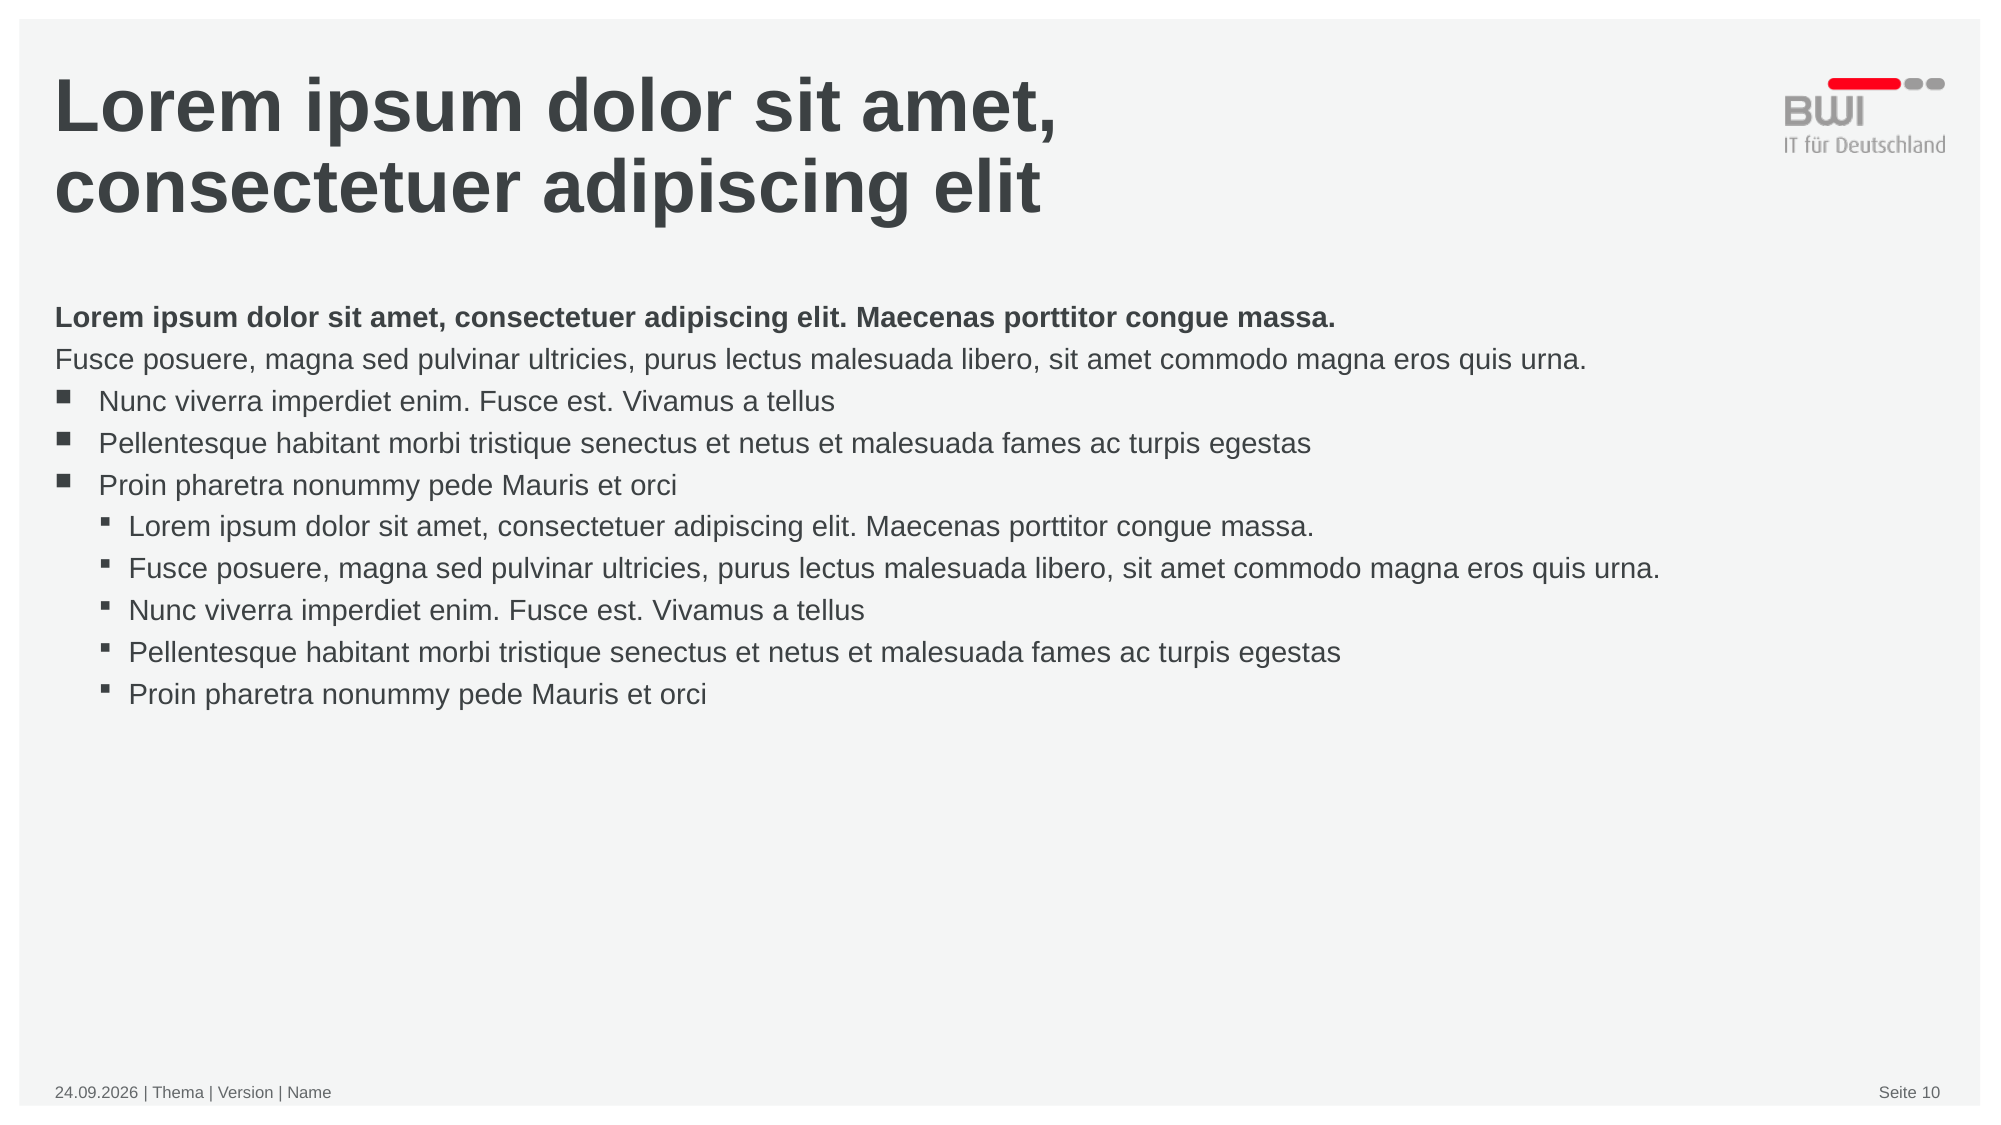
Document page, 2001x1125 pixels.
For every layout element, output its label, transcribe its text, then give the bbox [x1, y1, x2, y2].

title Lorem ipsum dolor sit amet, consectetuer adipiscing elit [55, 66, 1461, 256]
picture [1785, 78, 1945, 153]
slide_number Seite <number> [1820, 1079, 1945, 1104]
list Lorem ipsum dolor sit amet, consectetuer adipiscing elit. Maecenas porttitor congue massa. Fusce posuere, magna sed pulvinar ultricies, purus lectus malesuada libero, sit amet commodo magna eros quis urna. Nunc viverra imperdiet enim. Fusce est. Vivamus a tellus Pellentesque habitant morbi tristique senectus et netus et malesuada fames ac turpis egestas Proin pharetra nonummy pede Mauris et orci Lorem ipsum dolor sit amet, consectetuer adipiscing elit. Maecenas porttitor congue massa. Fusce posuere, magna sed pulvinar ultricies, purus lectus malesuada libero, sit amet commodo magna eros quis urna. Nunc viverra imperdiet enim. Fusce est. Vivamus a tellus Pellentesque habitant morbi tristique senectus et netus et malesuada fames ac turpis egestas Proin pharetra nonummy pede Mauris et orci [55, 302, 1945, 1047]
